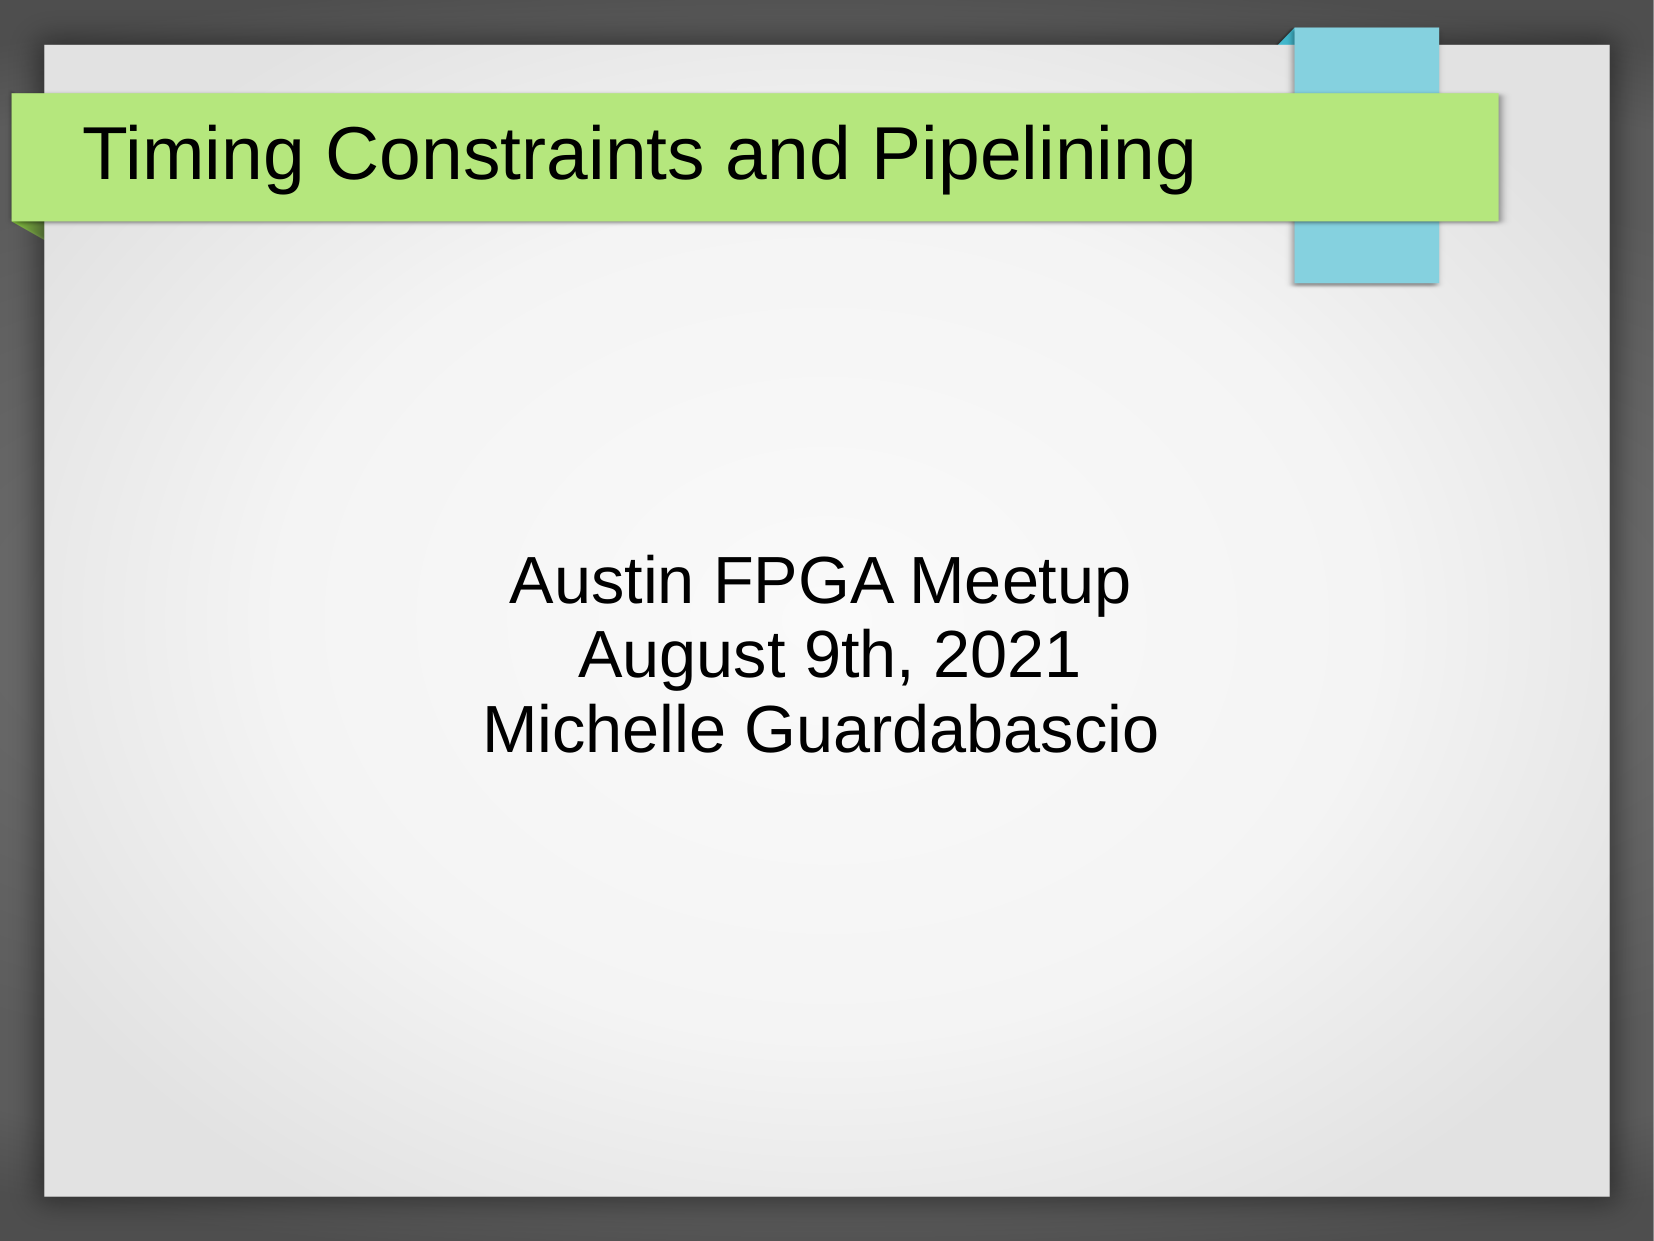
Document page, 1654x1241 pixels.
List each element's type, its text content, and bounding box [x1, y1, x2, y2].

picture [0, 0, 1654, 1241]
title Timing Constraints and Pipelining [82, 94, 1264, 213]
subtitle Austin FPGA Meetup August 9th, 2021 Michelle Guardabascio [76, 295, 1565, 1015]
